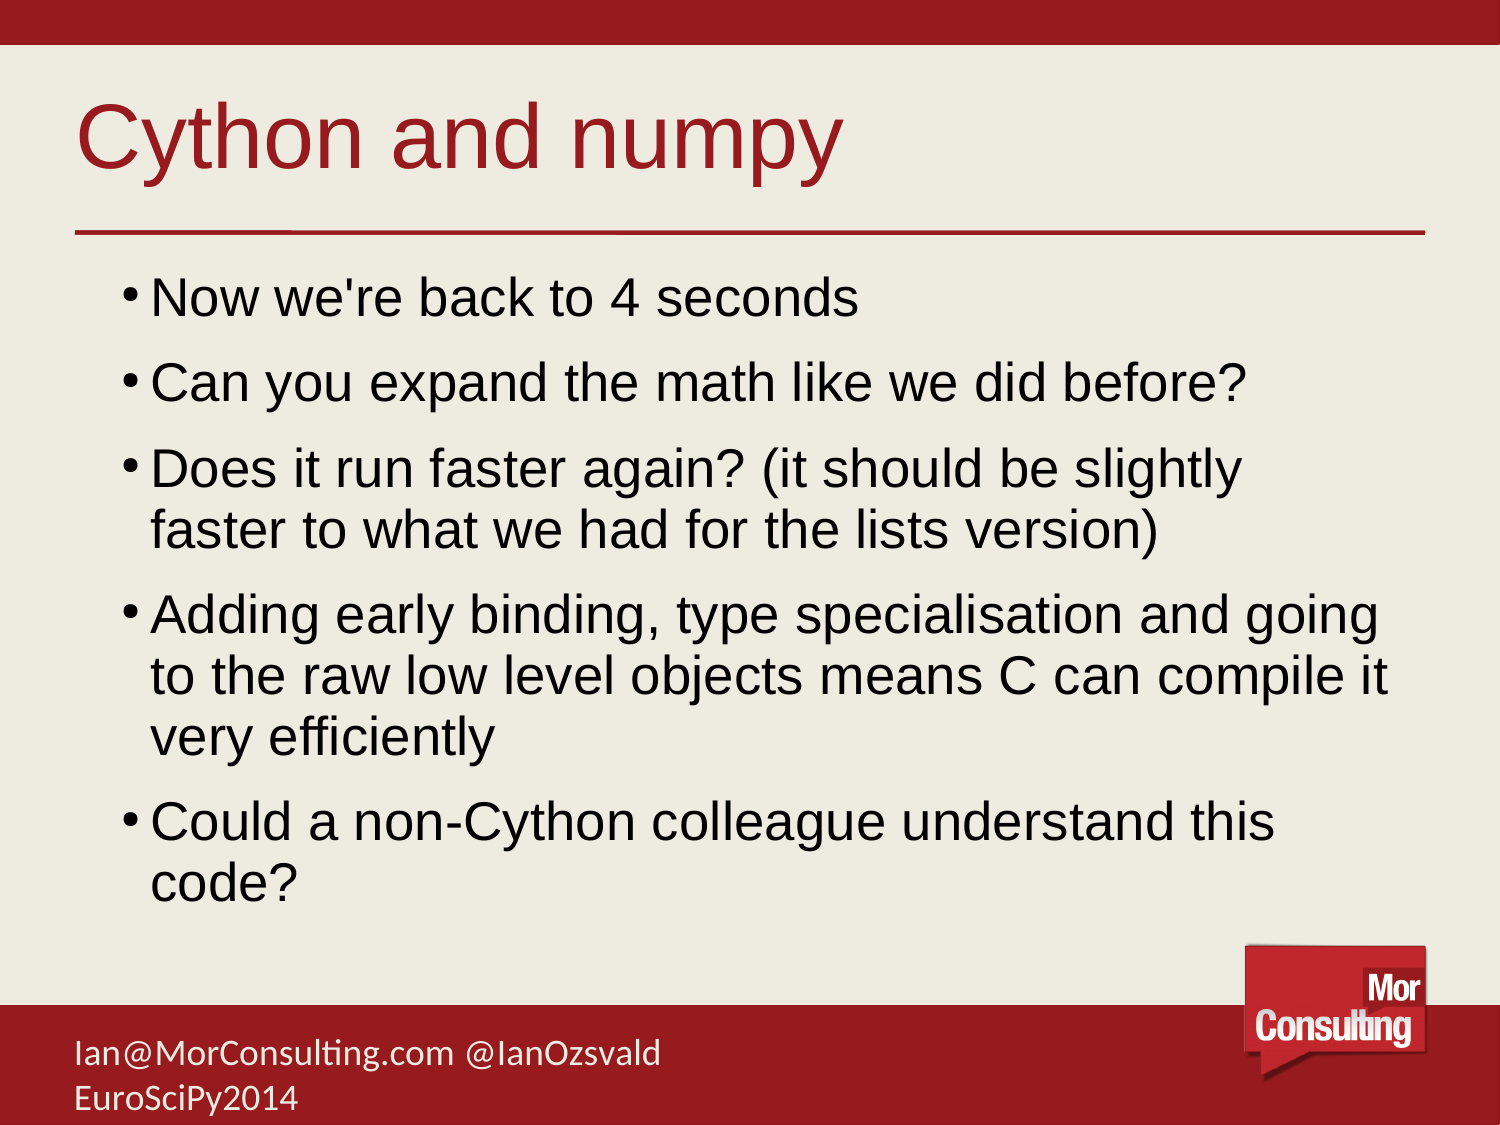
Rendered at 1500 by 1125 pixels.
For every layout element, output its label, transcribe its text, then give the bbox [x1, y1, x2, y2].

list Now we're back to 4 seconds Can you expand the math like we did before? Does it run faster again? (it should be slightly faster to what we had for the lists version) Adding early binding, type specialisation and going to the raw low level objects means C can compile it very efficiently Could a non-Cython colleague understand this code? [75, 263, 1395, 916]
picture [1230, 935, 1438, 1089]
title Cython and numpy [74, 44, 1425, 232]
